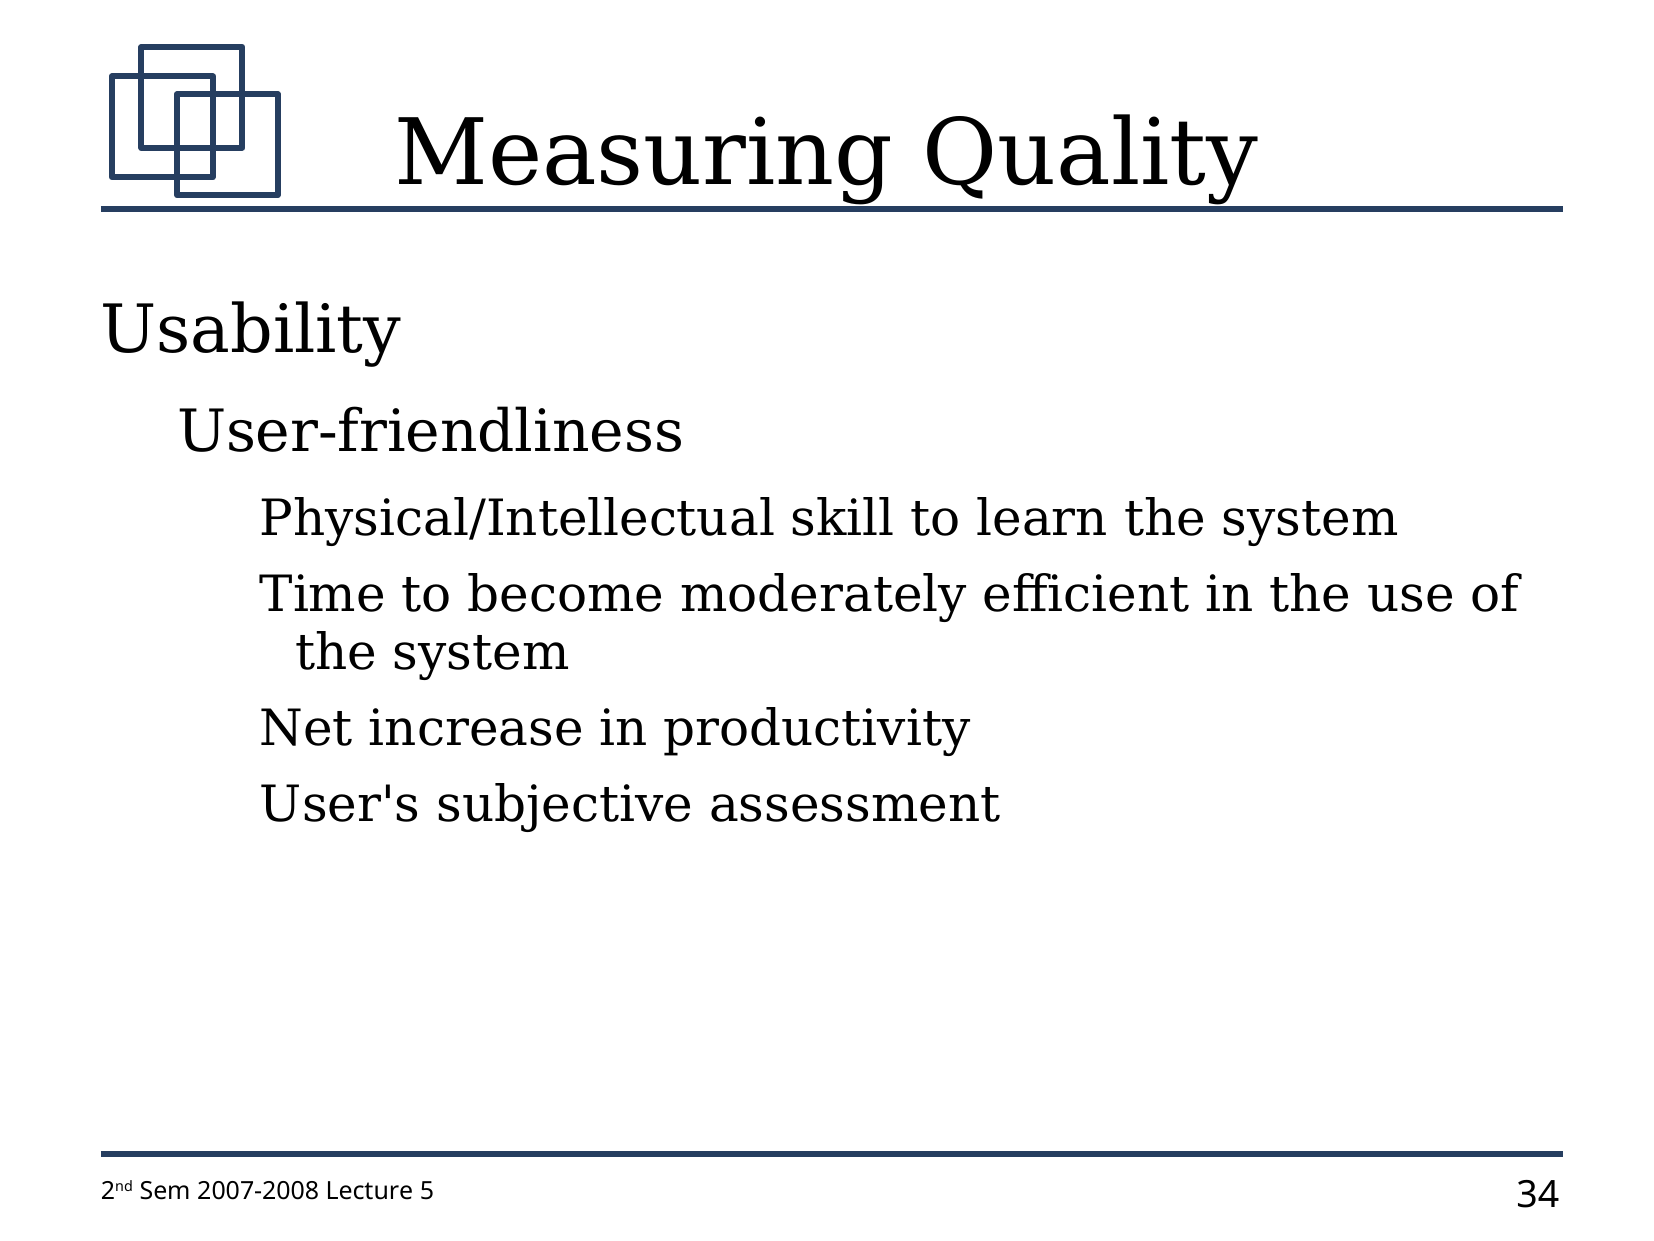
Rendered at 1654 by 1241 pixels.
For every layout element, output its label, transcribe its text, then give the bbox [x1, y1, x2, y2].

title Measuring Quality [82, 49, 1571, 257]
list Usability User-friendliness Physical/Intellectual skill to learn the system Time to become moderately efficient in the use of the system Net increase in productivity User's subjective assessment [82, 290, 1571, 1109]
